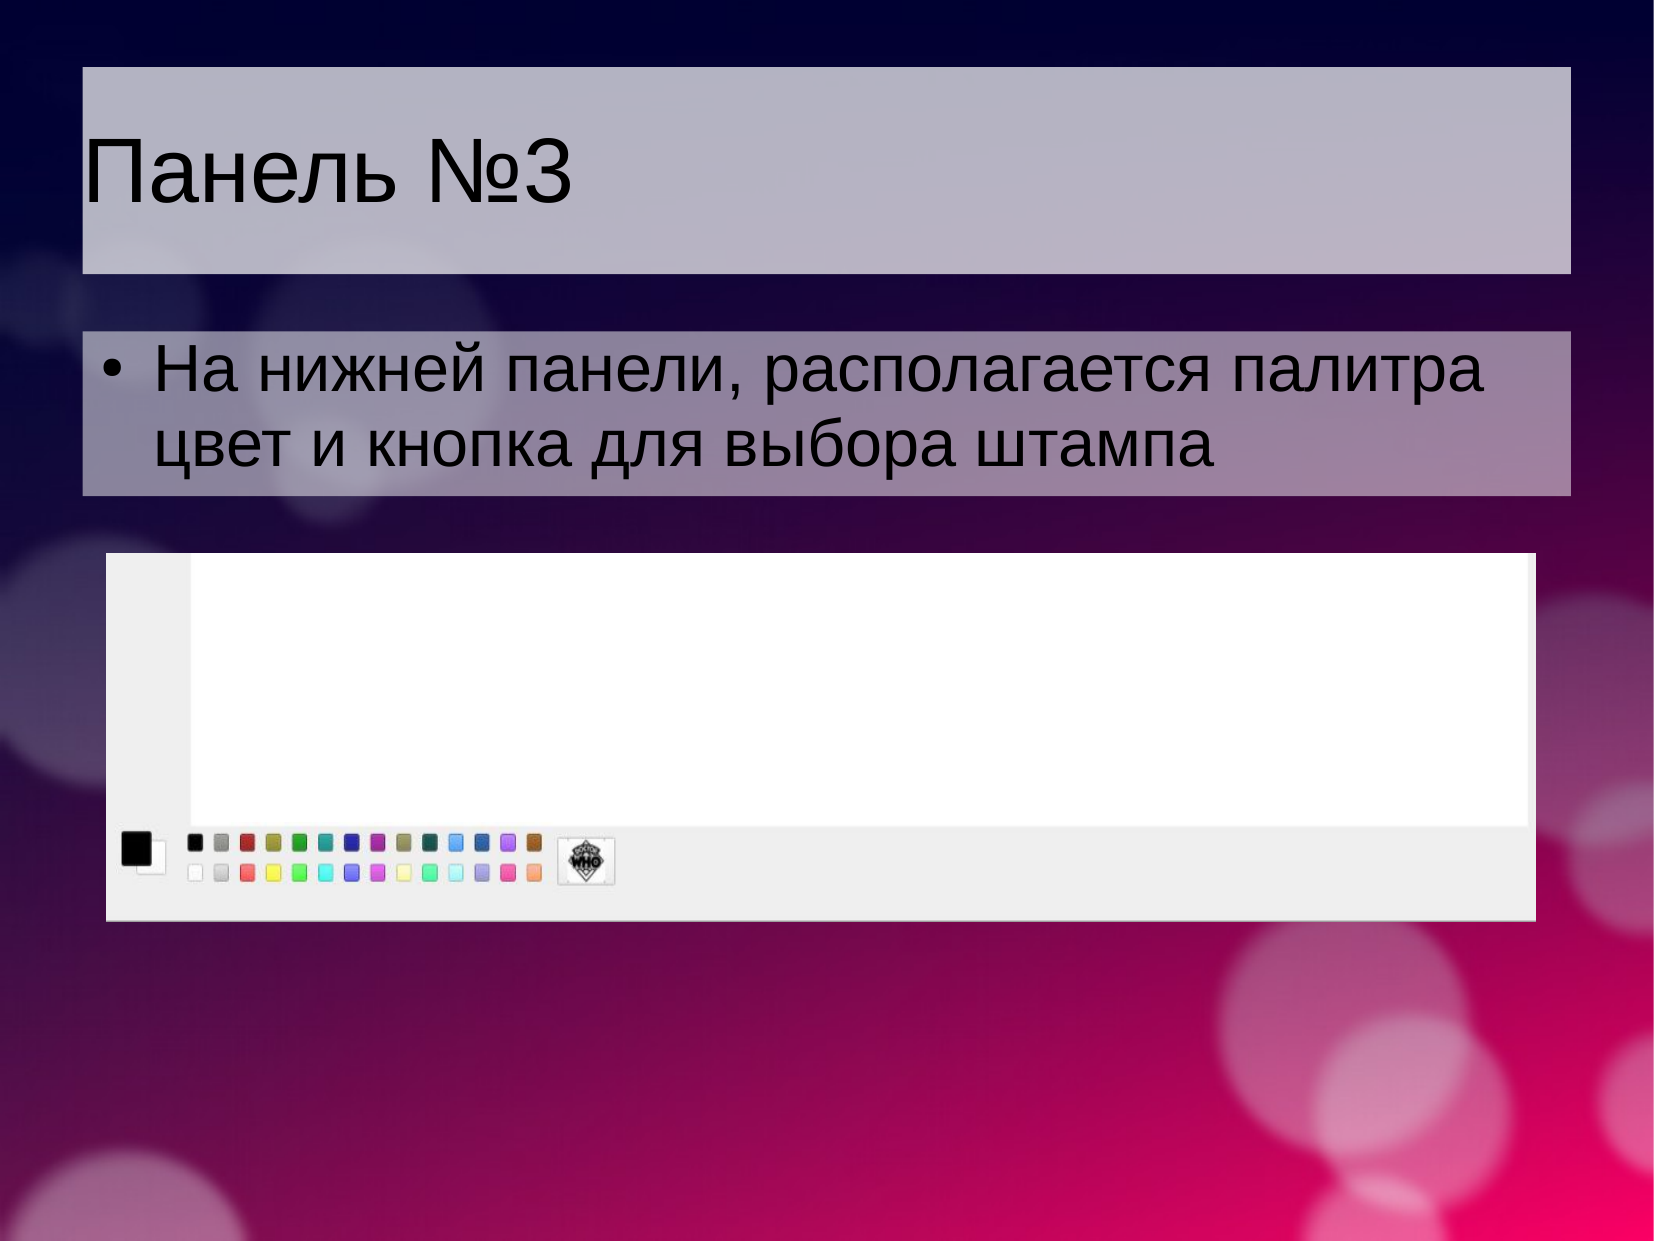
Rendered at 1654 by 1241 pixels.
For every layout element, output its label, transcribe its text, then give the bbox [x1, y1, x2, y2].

list На нижней панели, располагается палитра цвет и кнопка для выбора штампа [82, 331, 1571, 497]
picture [0, 0, 1654, 1241]
title Панель №3 [82, 67, 1571, 275]
